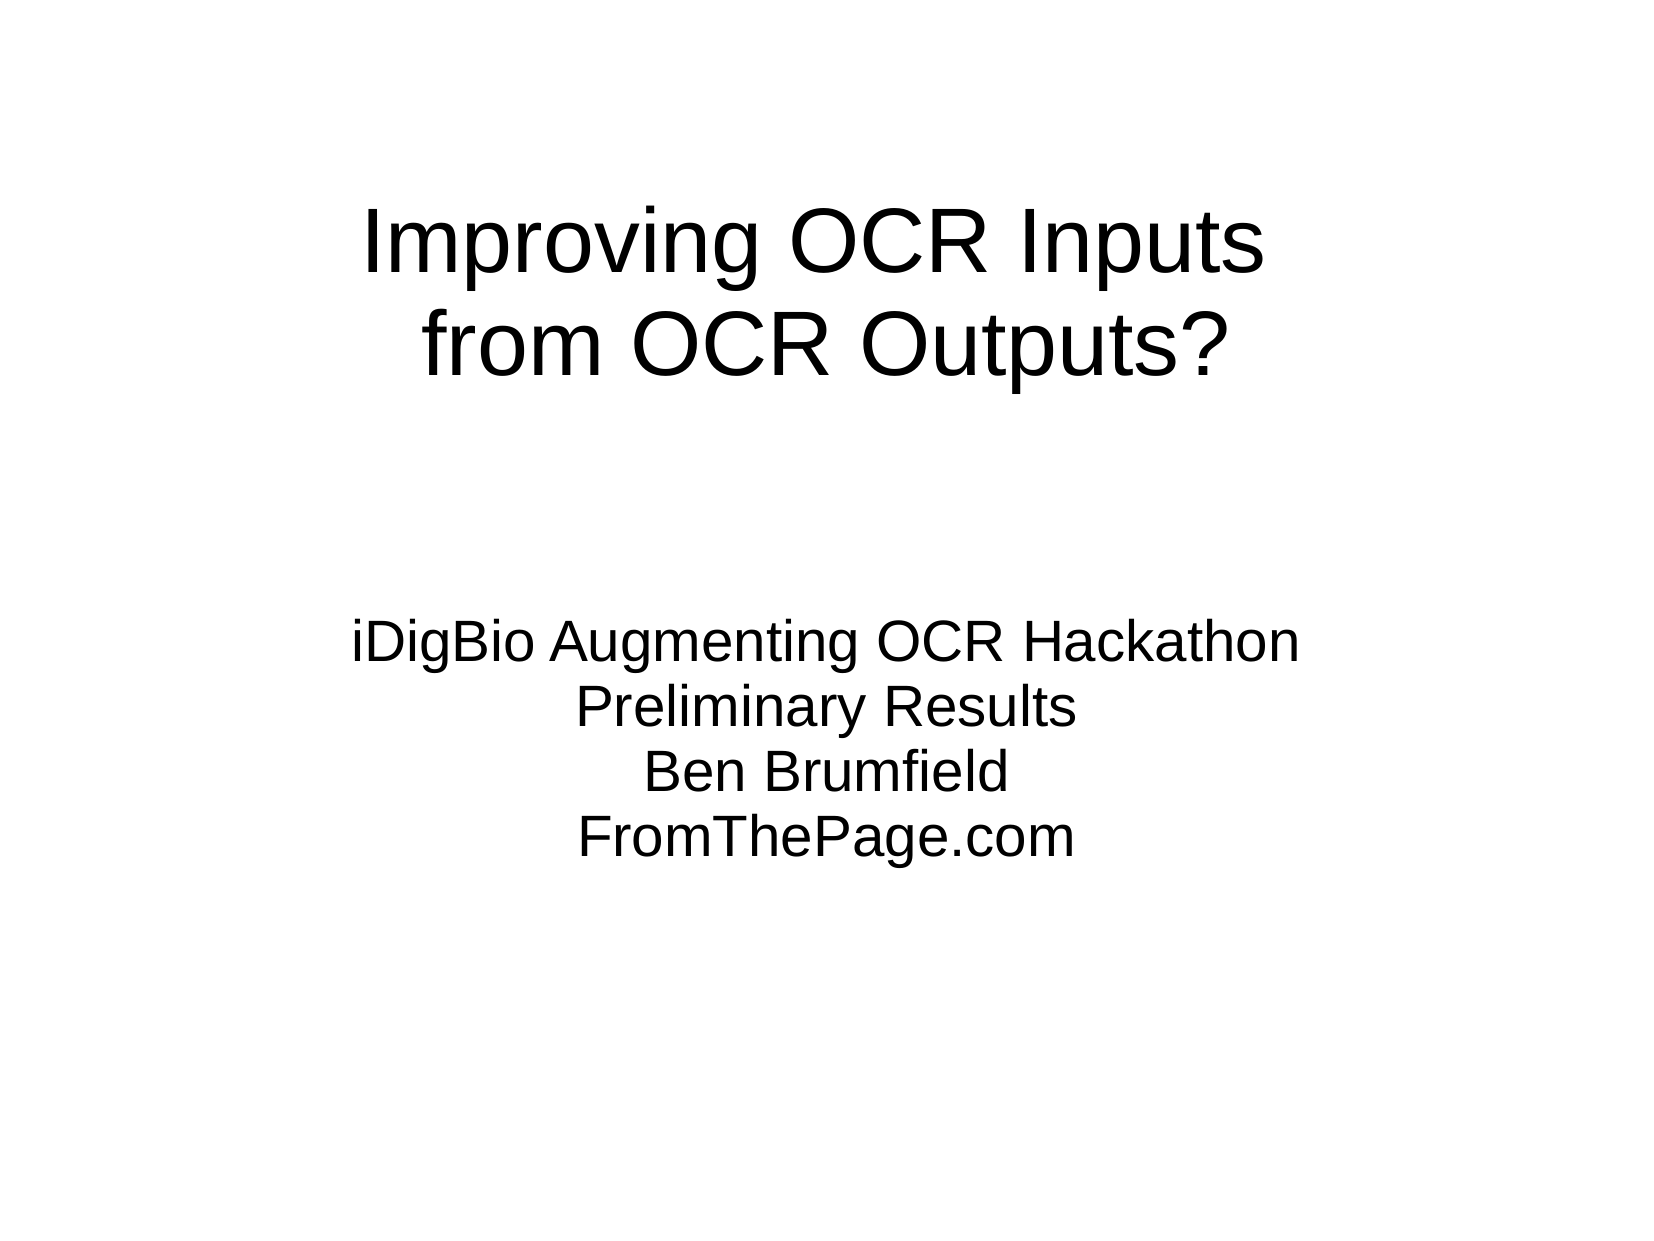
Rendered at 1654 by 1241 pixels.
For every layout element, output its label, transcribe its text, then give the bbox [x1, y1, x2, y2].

subtitle Improving OCR Inputs from OCR Outputs? iDigBio Augmenting OCR Hackathon Preliminary Results Ben Brumfield FromThePage.com [82, 49, 1571, 1010]
